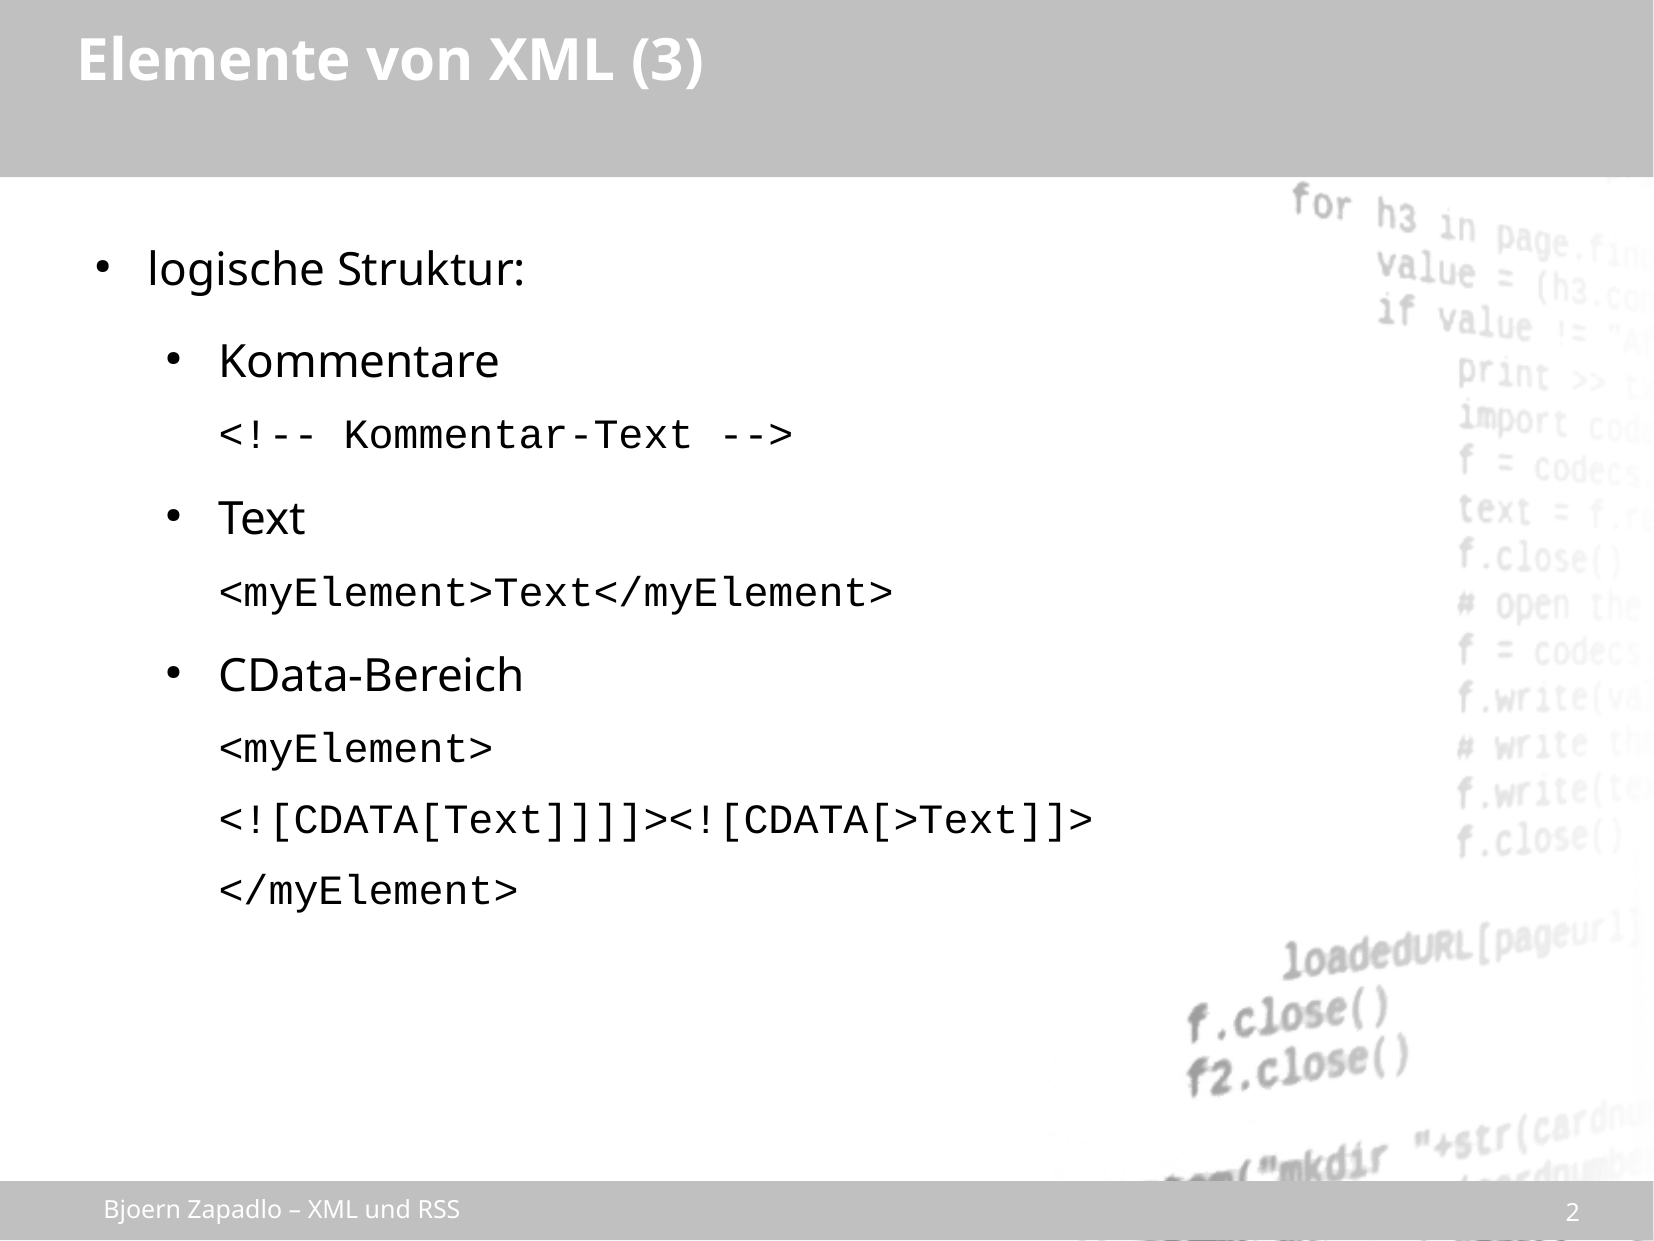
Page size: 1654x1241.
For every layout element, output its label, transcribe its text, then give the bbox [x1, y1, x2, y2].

picture [0, 178, 1654, 1181]
list logische Struktur: Kommentare <!-- Kommentar-Text --> Text <myElement>Text</myElement> CData-Bereich <myElement> <![CDATA[Text]]]]><![CDATA[>Text]]> </myElement> [76, 236, 1566, 1041]
title Elemente von XML (3) [76, 17, 1566, 210]
